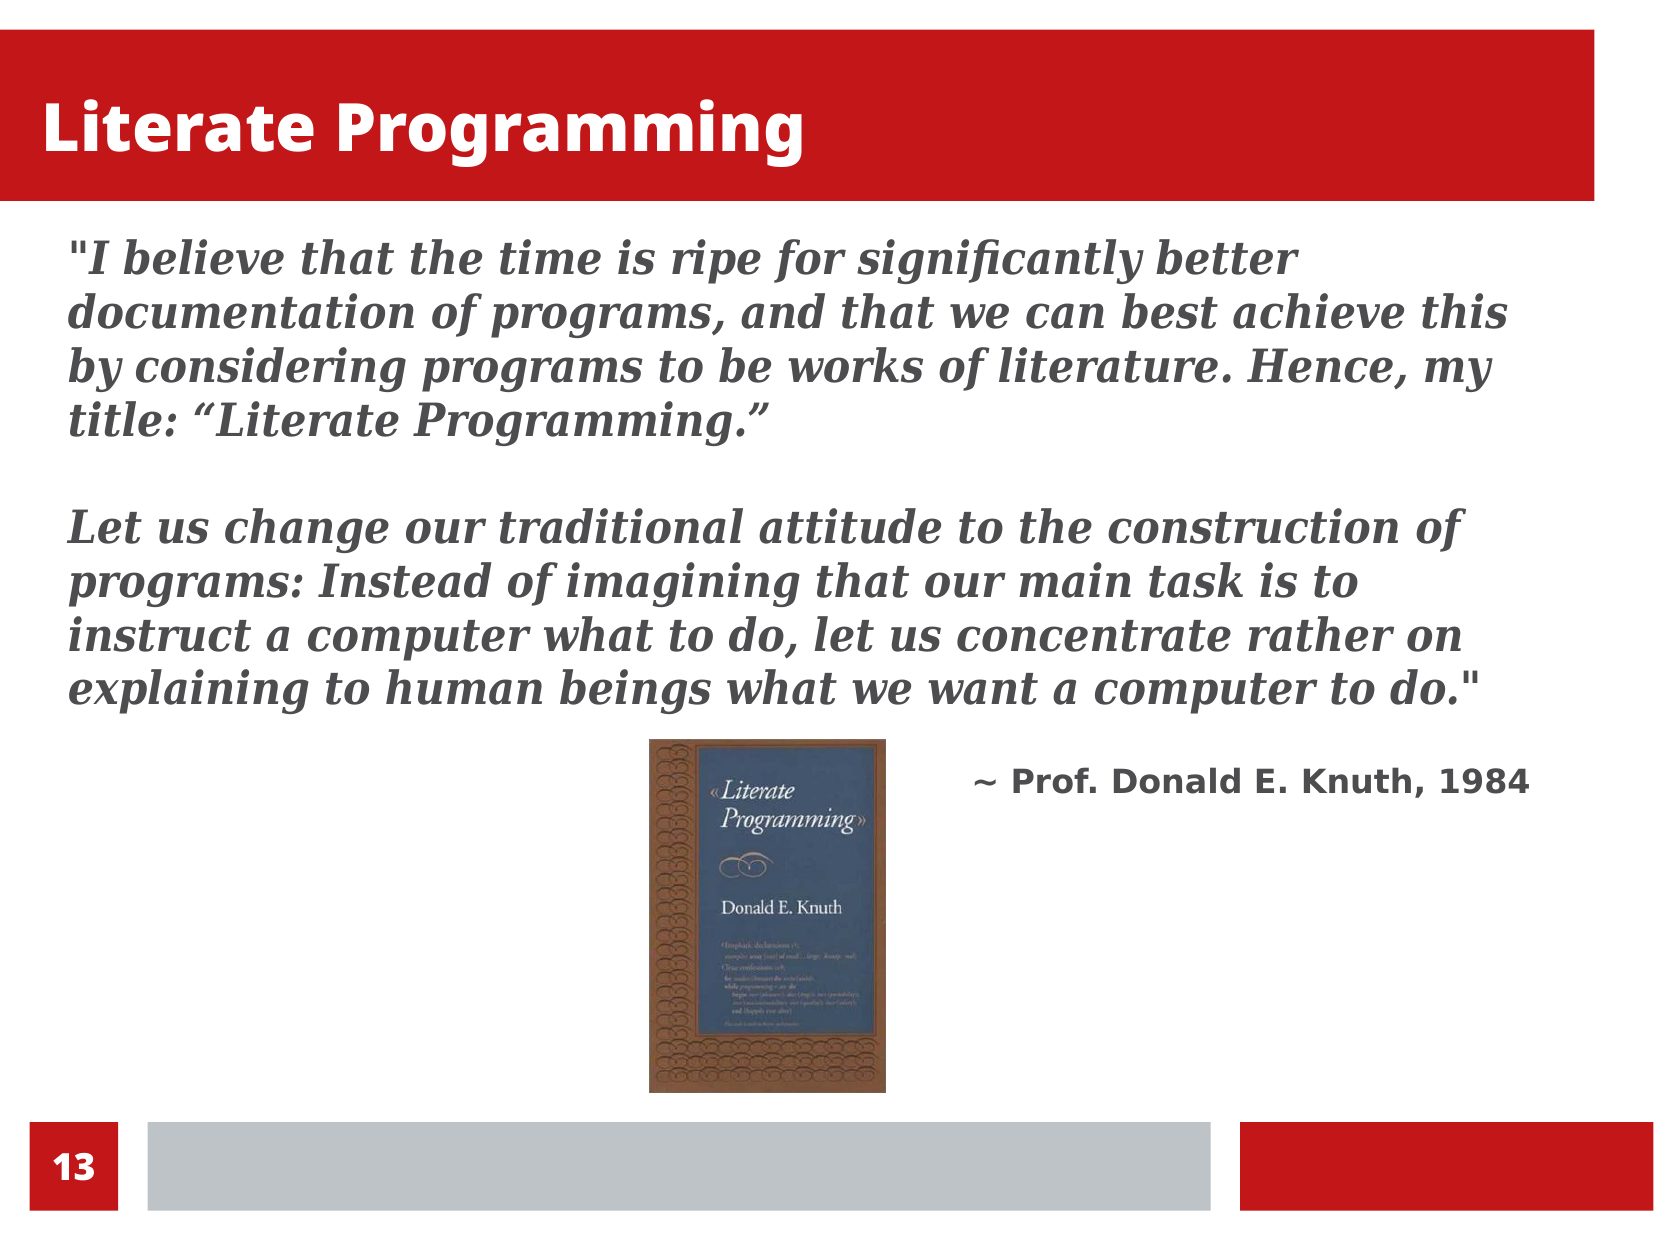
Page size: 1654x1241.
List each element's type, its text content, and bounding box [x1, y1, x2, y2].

text_box "I believe that the time is ripe for significantly better documentation of programs, and that we can best achieve this by considering programs to be works of literature. Hence, my title: “Literate Programming.” Let us change our traditional attitude to the construction of programs: Instead of imagining that our main task is to instruct a computer what to do, let us concentrate rather on explaining to human beings what we want a computer to do." [53, 224, 1542, 756]
picture [649, 739, 886, 1093]
text_box ~ Prof. Donald E. Knuth, 1984 [956, 755, 1583, 810]
title Literate Programming [41, 53, 1577, 172]
